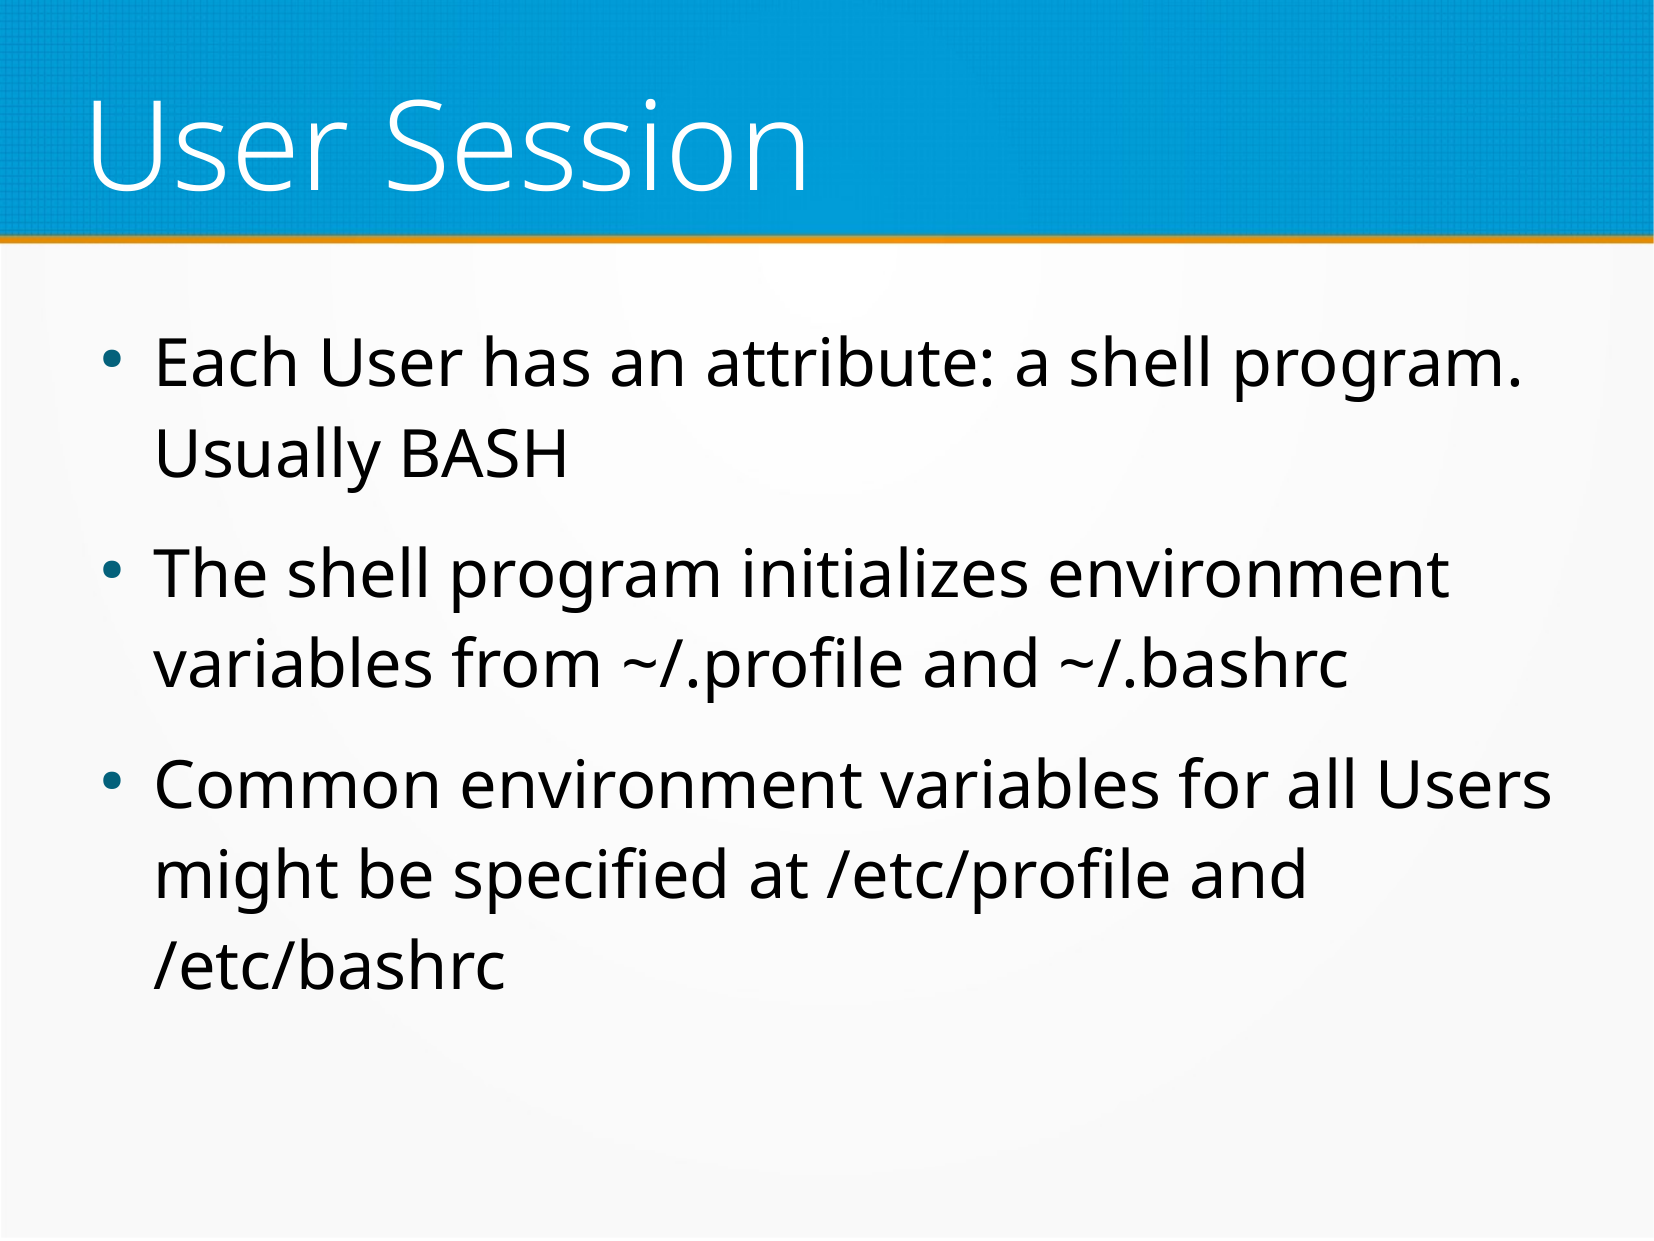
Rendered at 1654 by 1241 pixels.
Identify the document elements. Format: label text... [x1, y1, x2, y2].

picture [0, 233, 1654, 1241]
title User Session [82, 19, 1571, 227]
list Each User has an attribute: a shell program. Usually BASH The shell program initializes environment variables from ~/.profile and ~/.bashrc Common environment variables for all Users might be specified at /etc/profile and /etc/bashrc [82, 315, 1563, 1081]
